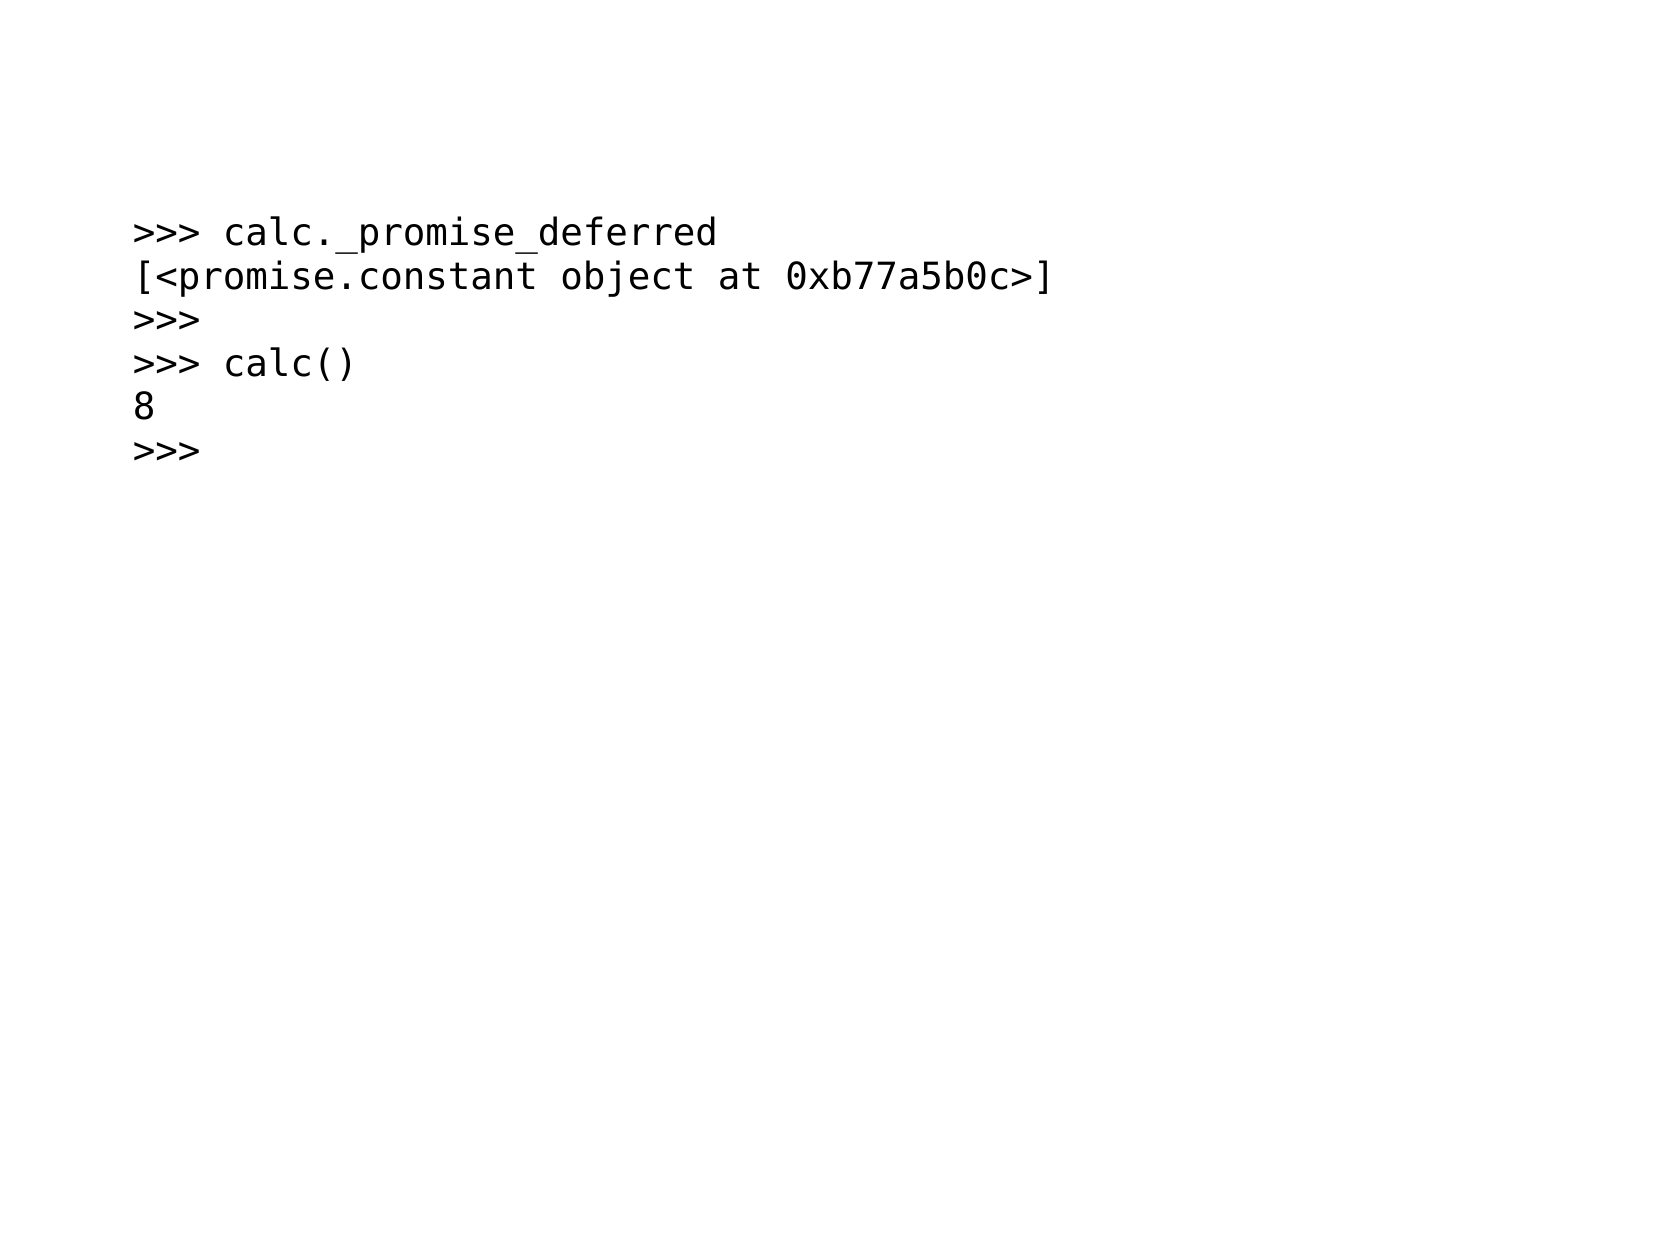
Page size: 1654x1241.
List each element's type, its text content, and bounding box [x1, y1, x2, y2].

text_box >>> calc._promise_deferred [<promise.constant object at 0xb77a5b0c>] >>> >>> calc() 8 >>> [118, 29, 1625, 915]
